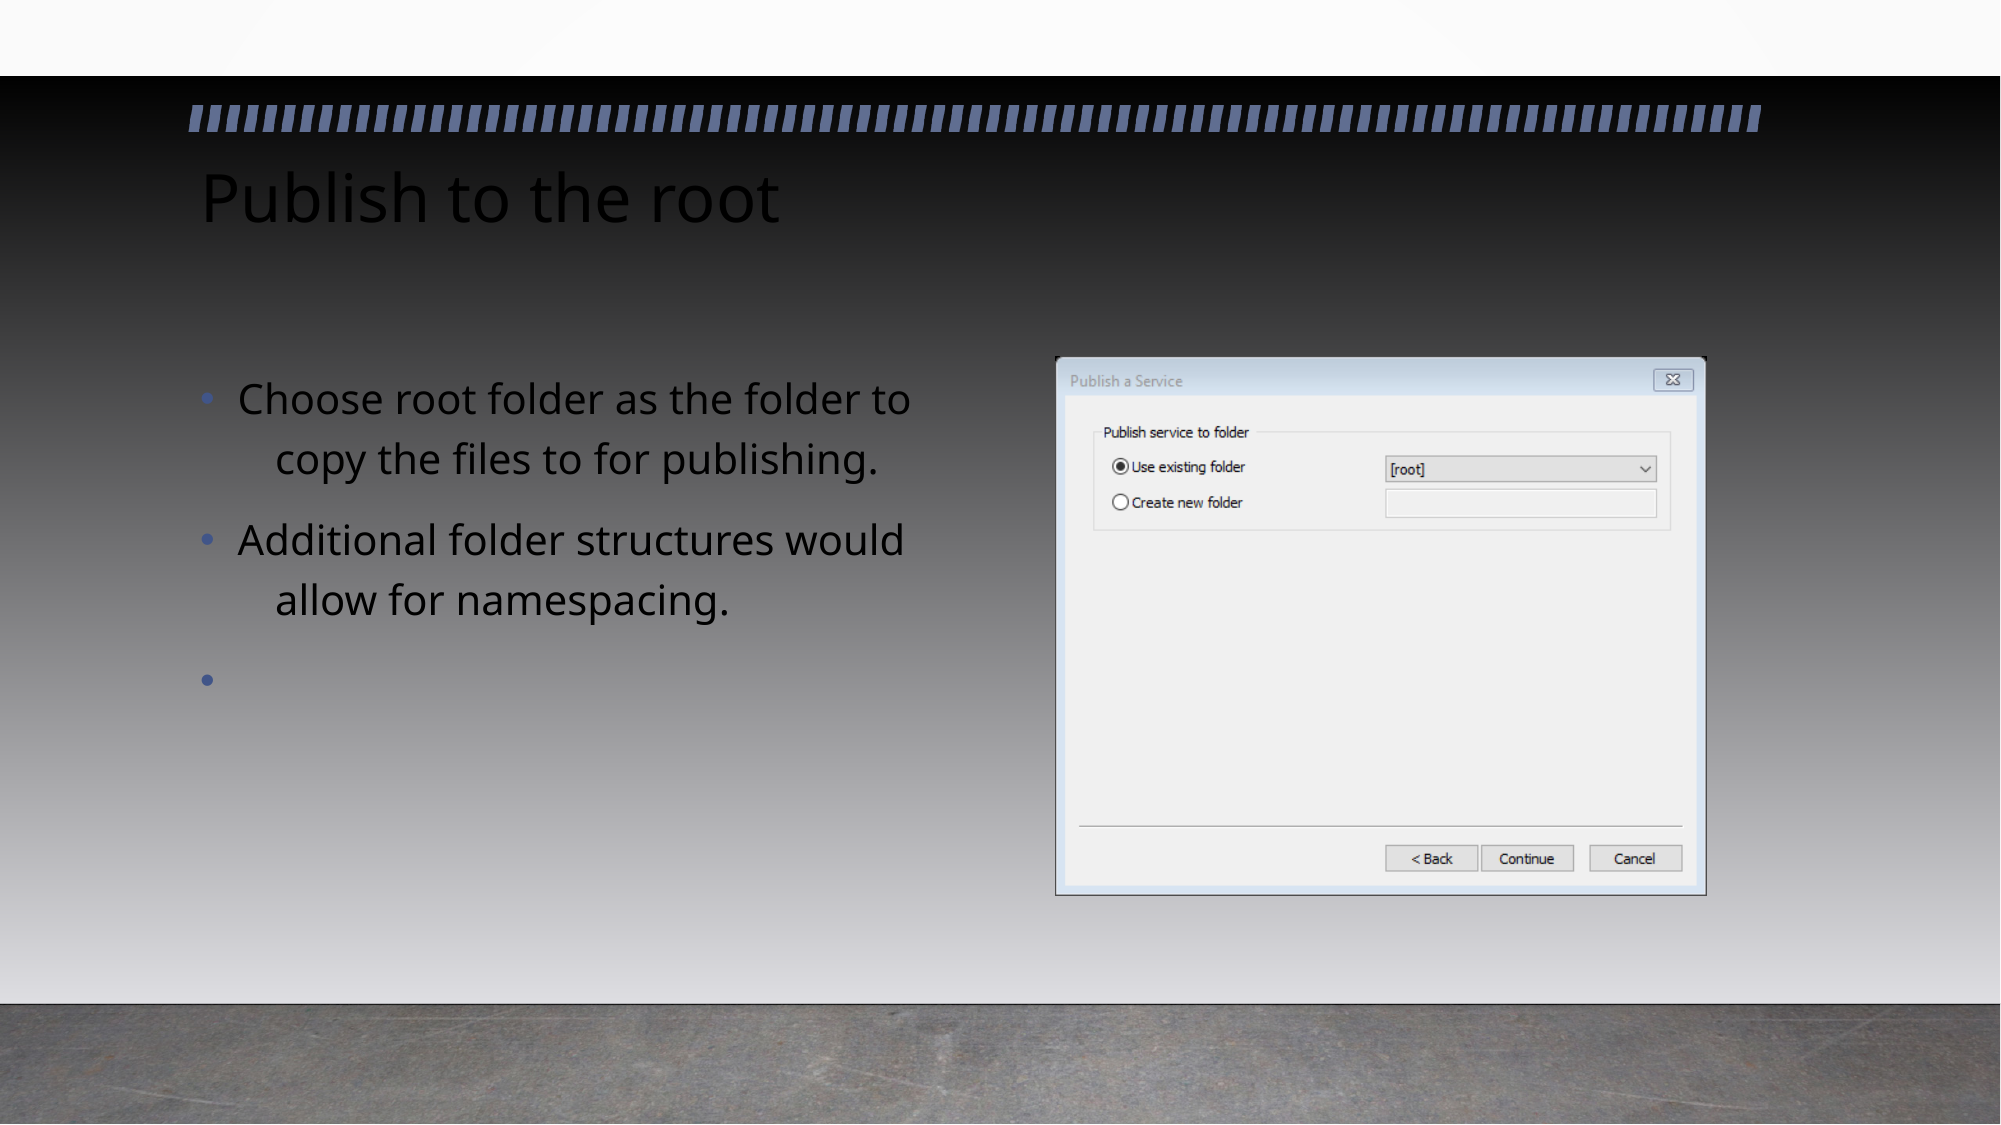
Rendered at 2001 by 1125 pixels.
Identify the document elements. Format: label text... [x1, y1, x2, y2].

list Choose root folder as the folder to copy the files to for publishing. Additional folder structures would allow for namespacing. [185, 355, 948, 896]
title Publish to the root [185, 157, 1762, 331]
picture [1055, 356, 1707, 896]
